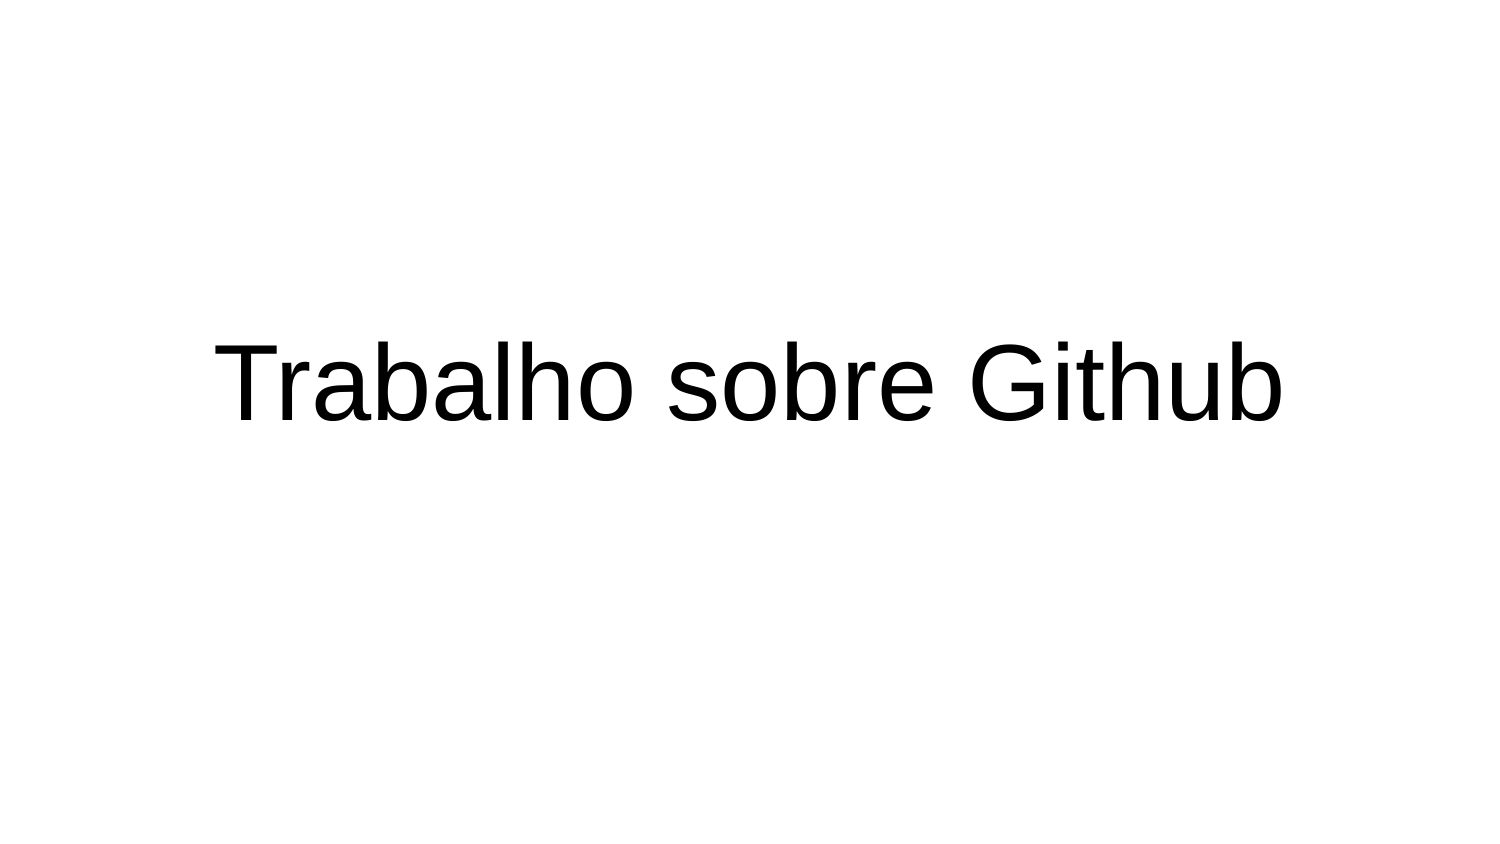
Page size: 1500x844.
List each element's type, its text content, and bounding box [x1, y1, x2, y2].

title Trabalho sobre Github [51, 122, 1449, 459]
